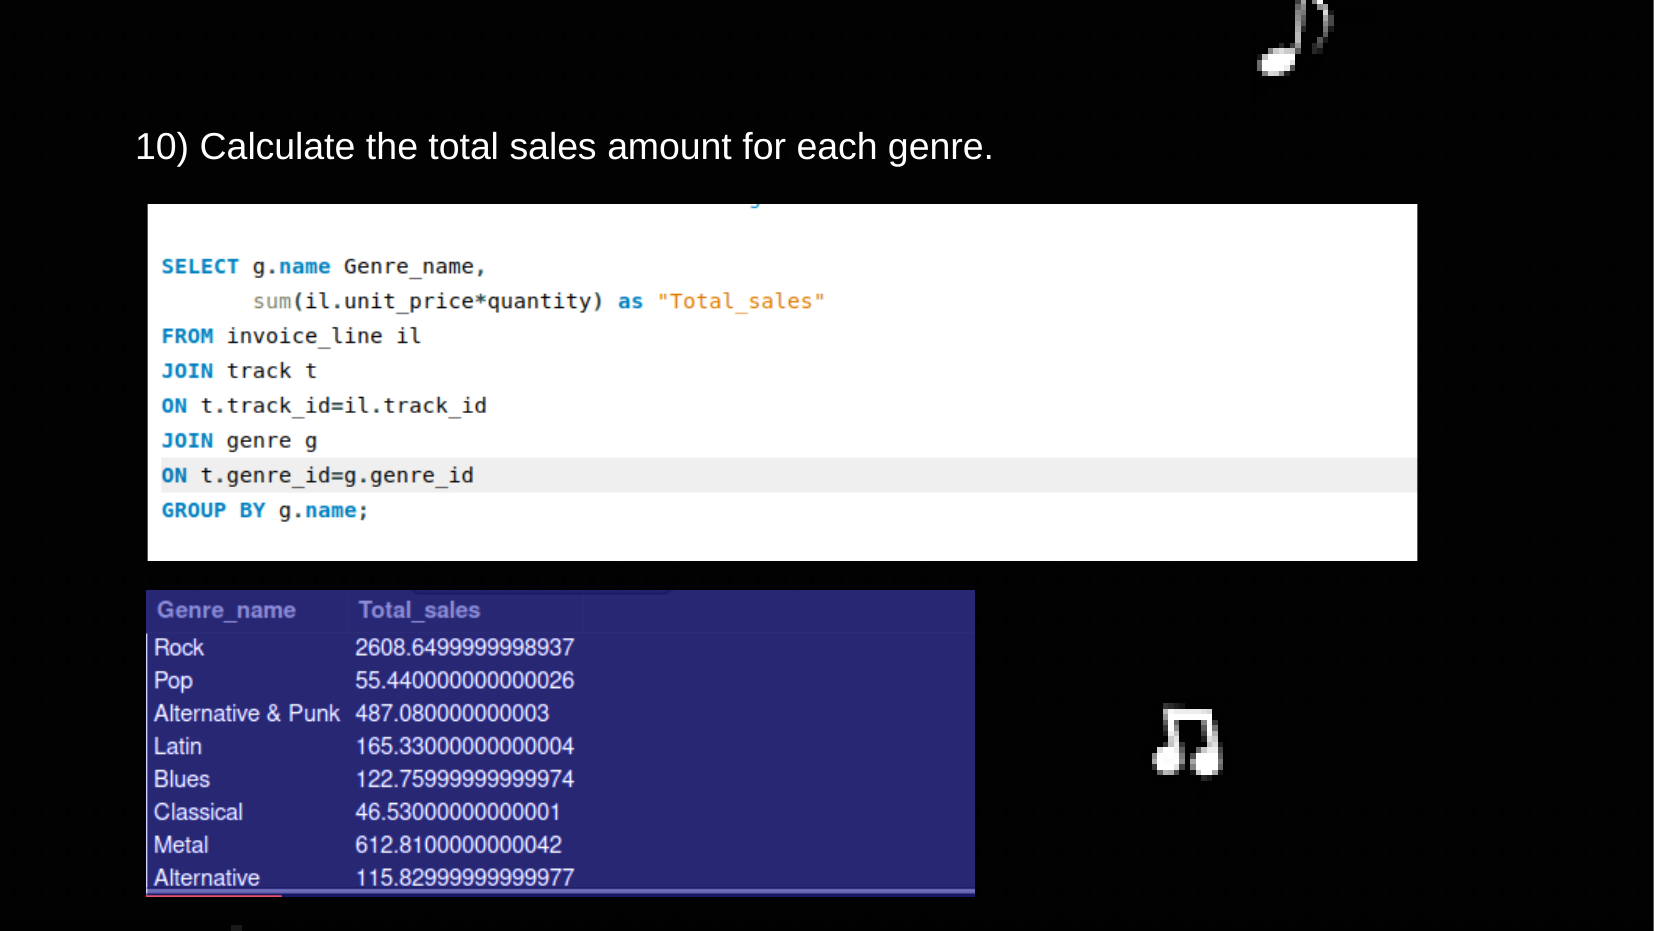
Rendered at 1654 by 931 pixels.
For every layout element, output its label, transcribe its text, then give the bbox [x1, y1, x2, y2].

picture [0, 0, 1654, 931]
text_box 10) Calculate the total sales amount for each genre. [120, 118, 1182, 217]
